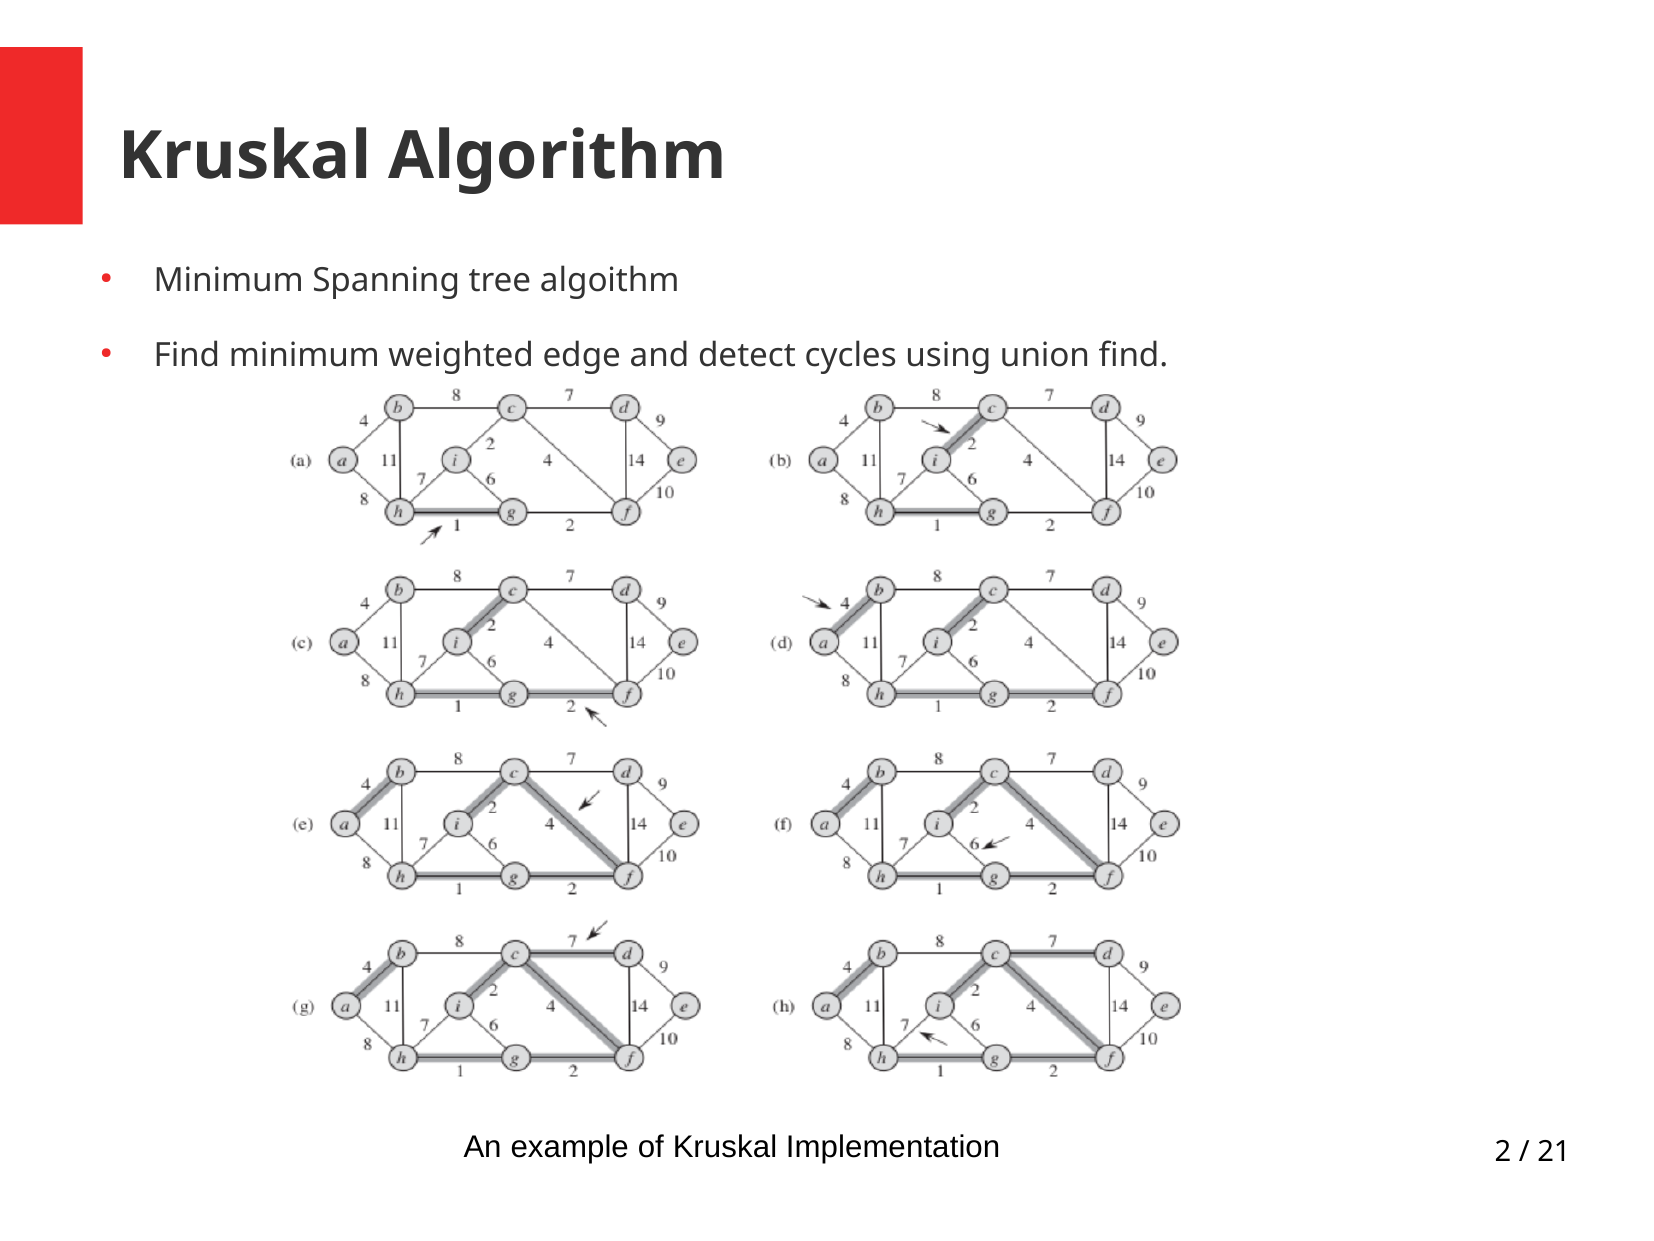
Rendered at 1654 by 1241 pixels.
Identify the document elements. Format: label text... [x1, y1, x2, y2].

picture [248, 377, 1263, 1099]
title Kruskal Algorithm [118, 49, 1571, 257]
list Minimum Spanning tree algoithm Find minimum weighted edge and detect cycles using union find. [82, 256, 1501, 390]
text_box An example of Kruskal Implementation [448, 1122, 1099, 1172]
